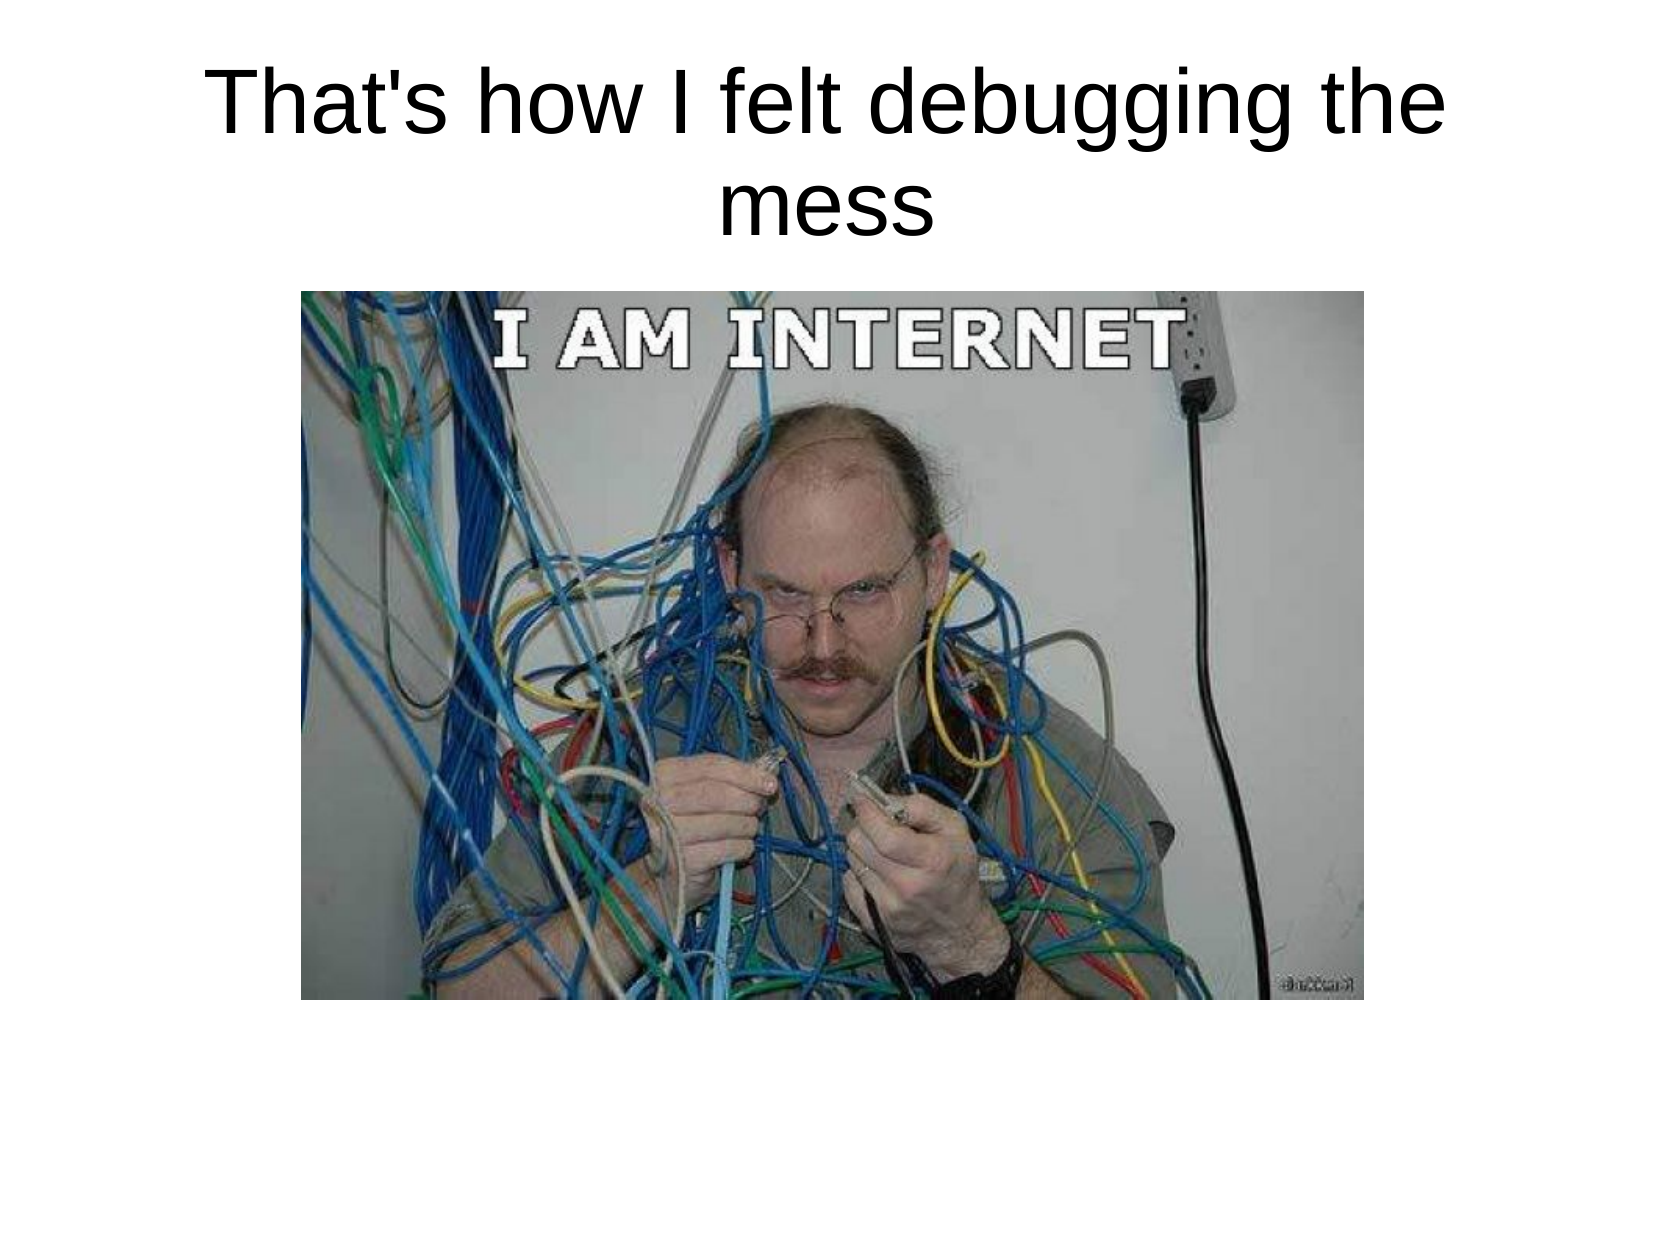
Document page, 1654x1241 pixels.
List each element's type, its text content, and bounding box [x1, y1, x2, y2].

title That's how I felt debugging the mess [82, 49, 1571, 257]
picture [301, 291, 1364, 1000]
